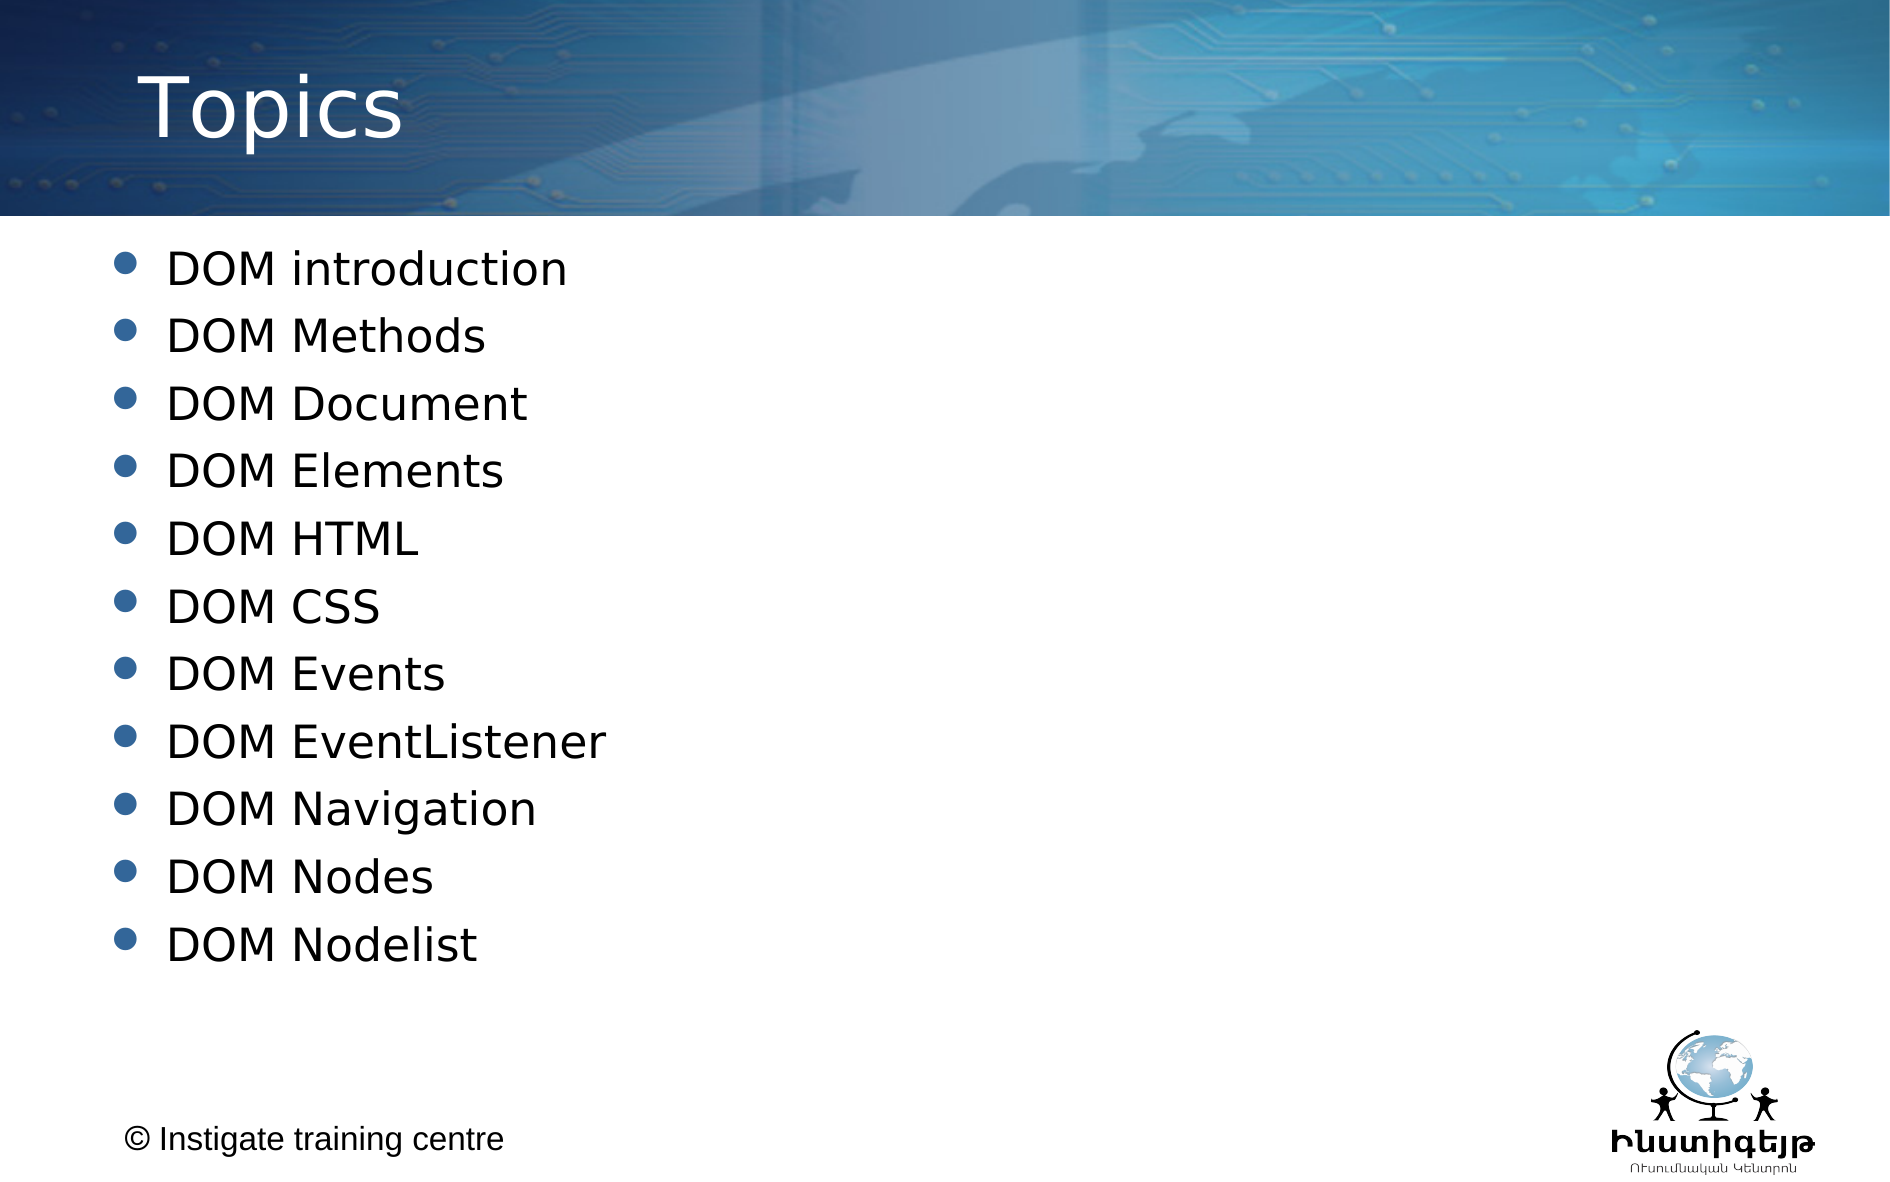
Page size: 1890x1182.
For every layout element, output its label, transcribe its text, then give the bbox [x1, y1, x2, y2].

list DOM introduction DOM Methods DOM Document DOM Elements DOM HTML DOM CSS DOM Events DOM EventListener DOM Navigation DOM Nodes DOM Nodelist [110, 247, 1801, 271]
picture [0, 0, 1890, 216]
picture [1612, 1030, 1815, 1175]
